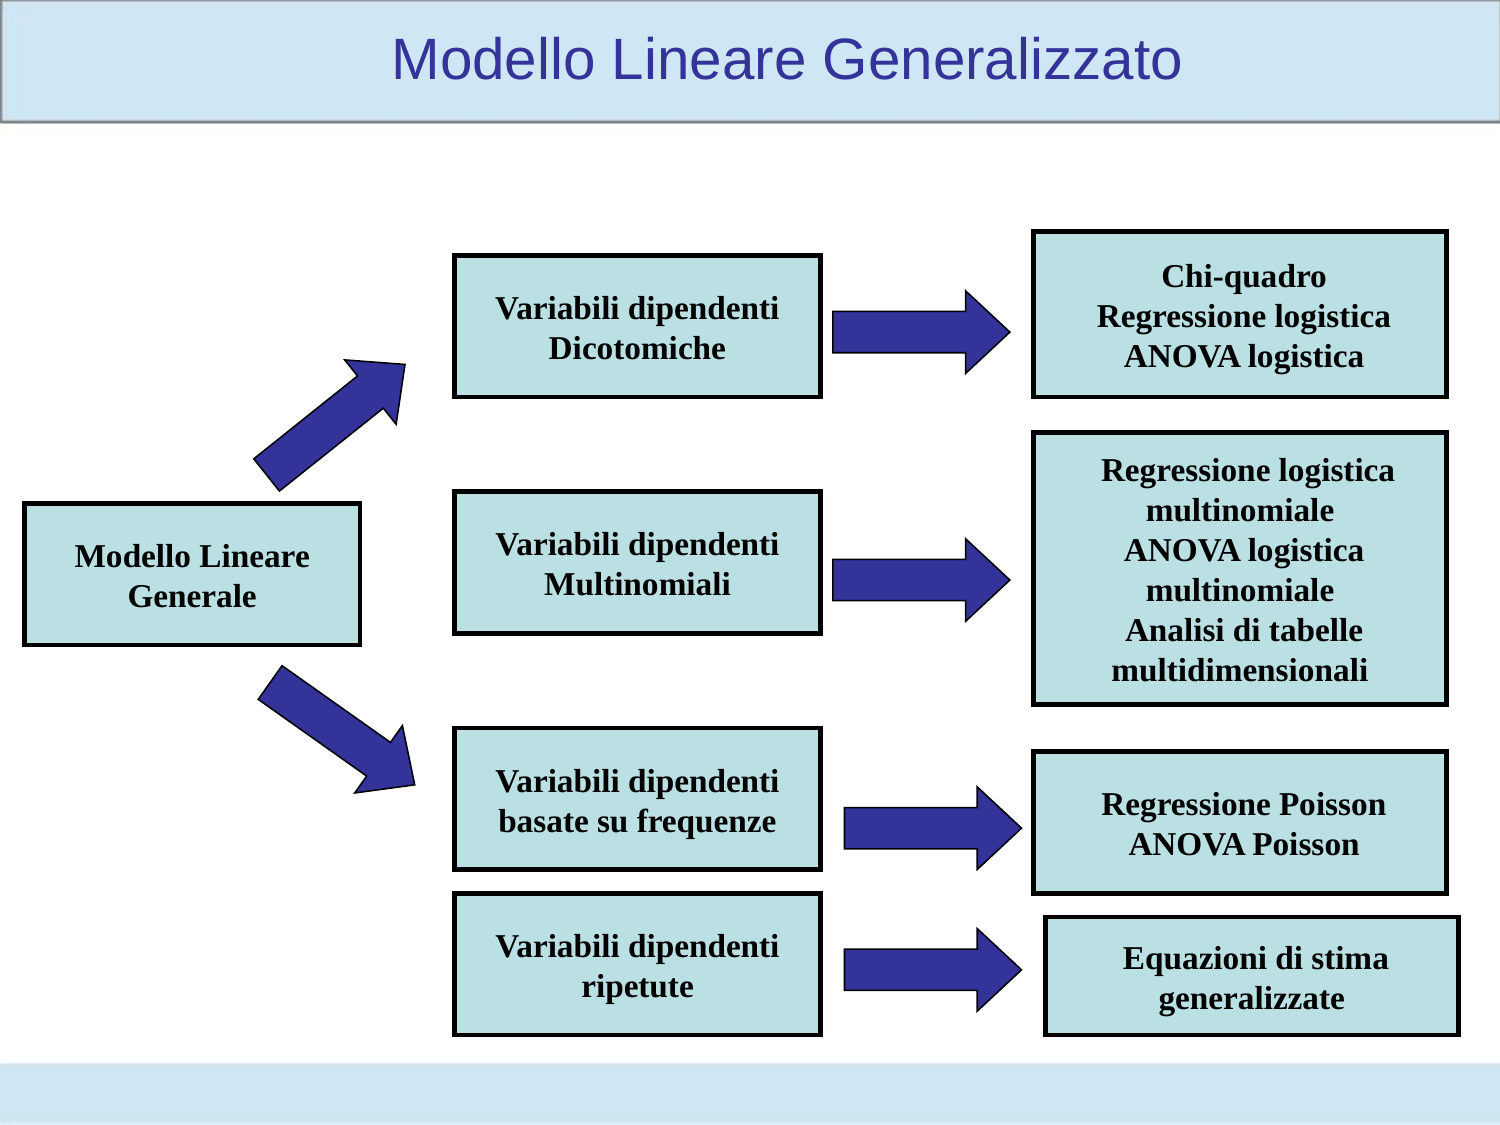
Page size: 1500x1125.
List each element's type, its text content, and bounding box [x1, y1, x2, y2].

text_box Chi-quadro Regressione logistica ANOVA logistica [1033, 231, 1447, 398]
text_box Variabili dipendenti Multinomiali [454, 491, 821, 634]
picture [0, 0, 1500, 1125]
text_box [258, 665, 415, 793]
text_box Variabili dipendenti ripetute [454, 893, 821, 1035]
text_box [253, 359, 406, 492]
text_box Regressione logistica multinomiale ANOVA logistica multinomiale Analisi di tabelle multidimensionali [1033, 432, 1447, 705]
text_box Equazioni di stima generalizzate [1045, 916, 1459, 1035]
text_box [844, 928, 1022, 1012]
text_box [832, 538, 1010, 622]
text_box [832, 290, 1010, 374]
text_box Variabili dipendenti Dicotomiche [454, 255, 821, 398]
text_box Regressione Poisson ANOVA Poisson [1033, 751, 1447, 894]
text_box Modello Lineare Generale [24, 503, 361, 646]
text_box Variabili dipendenti basate su frequenze [454, 727, 821, 870]
text_box [844, 786, 1022, 870]
title Modello Lineare Generalizzato [113, 0, 1463, 158]
